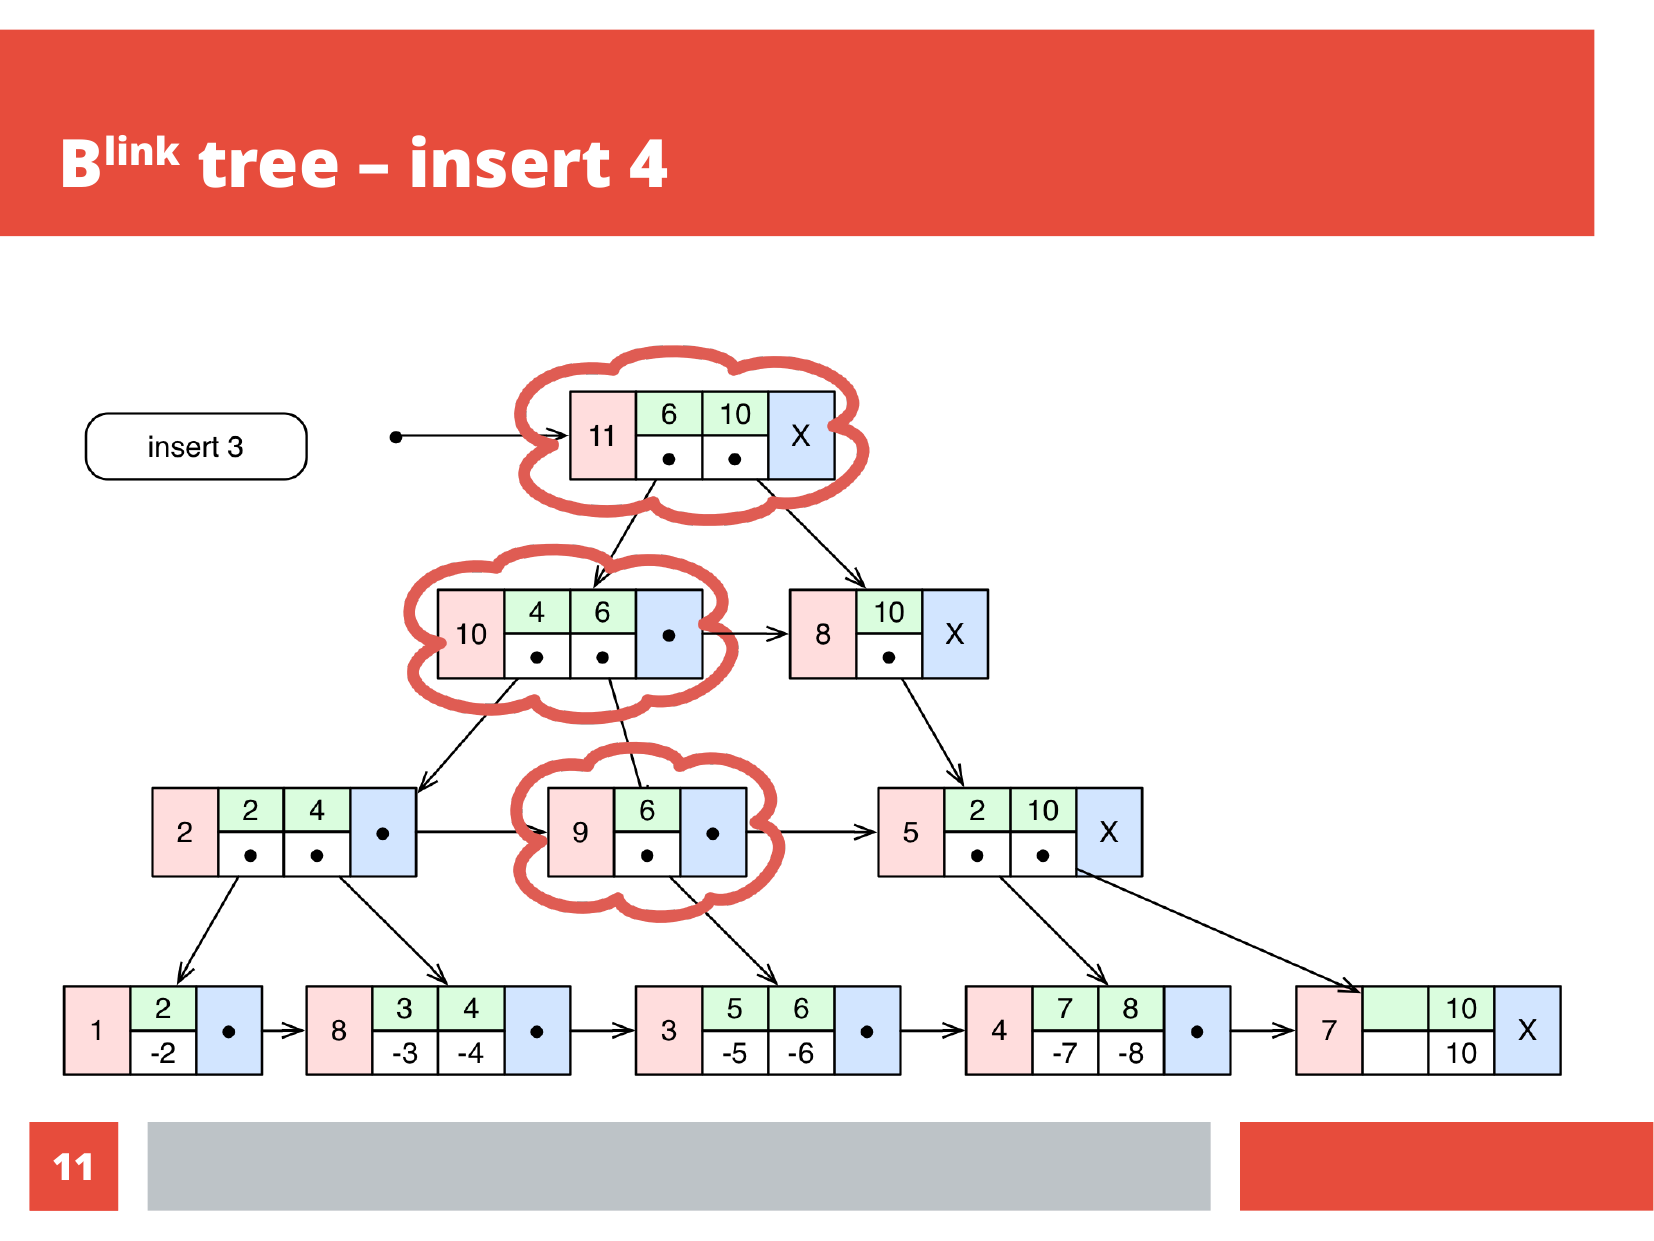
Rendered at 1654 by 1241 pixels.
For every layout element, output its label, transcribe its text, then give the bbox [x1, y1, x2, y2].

title Blink tree – insert 4 [59, 59, 1595, 207]
picture [59, 338, 1565, 1079]
